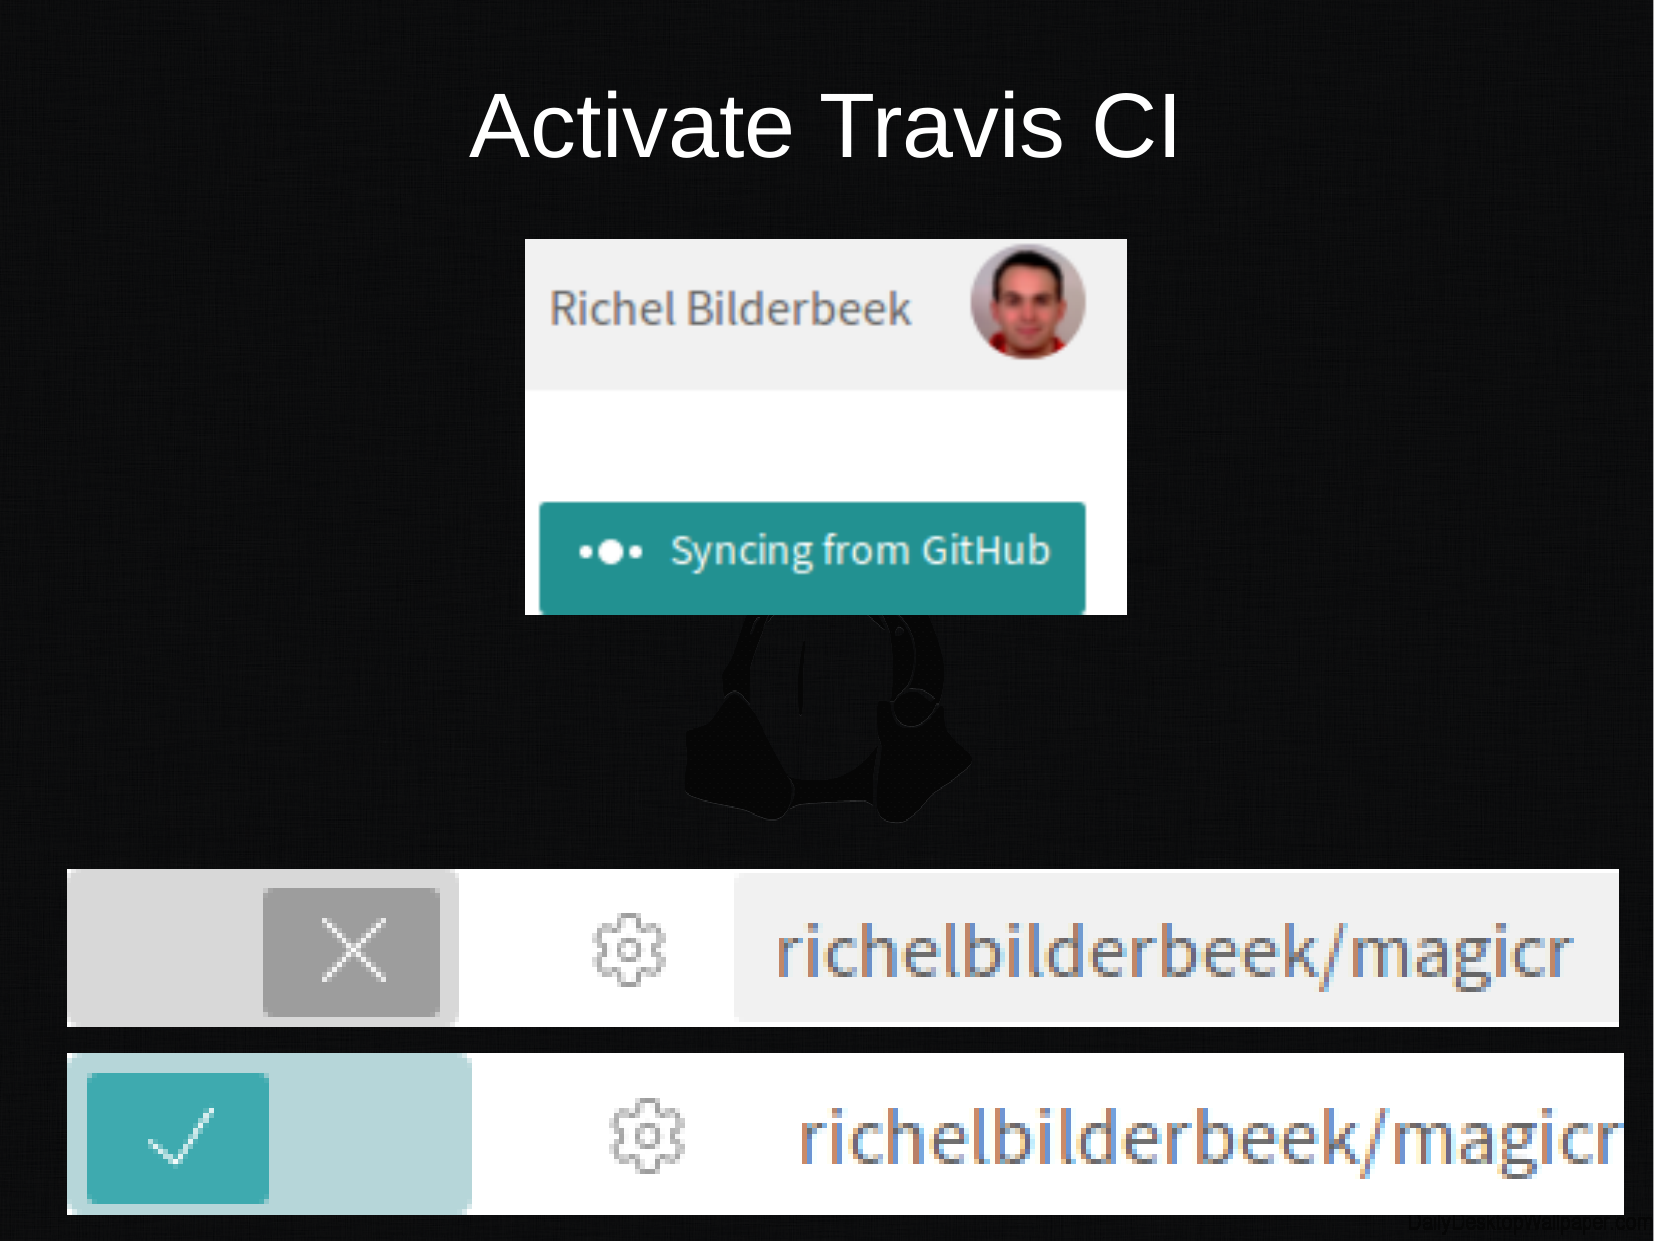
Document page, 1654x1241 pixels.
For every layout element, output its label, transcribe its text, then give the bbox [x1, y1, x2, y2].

title Activate Travis CI [389, 47, 1264, 205]
picture [0, 0, 1654, 1241]
